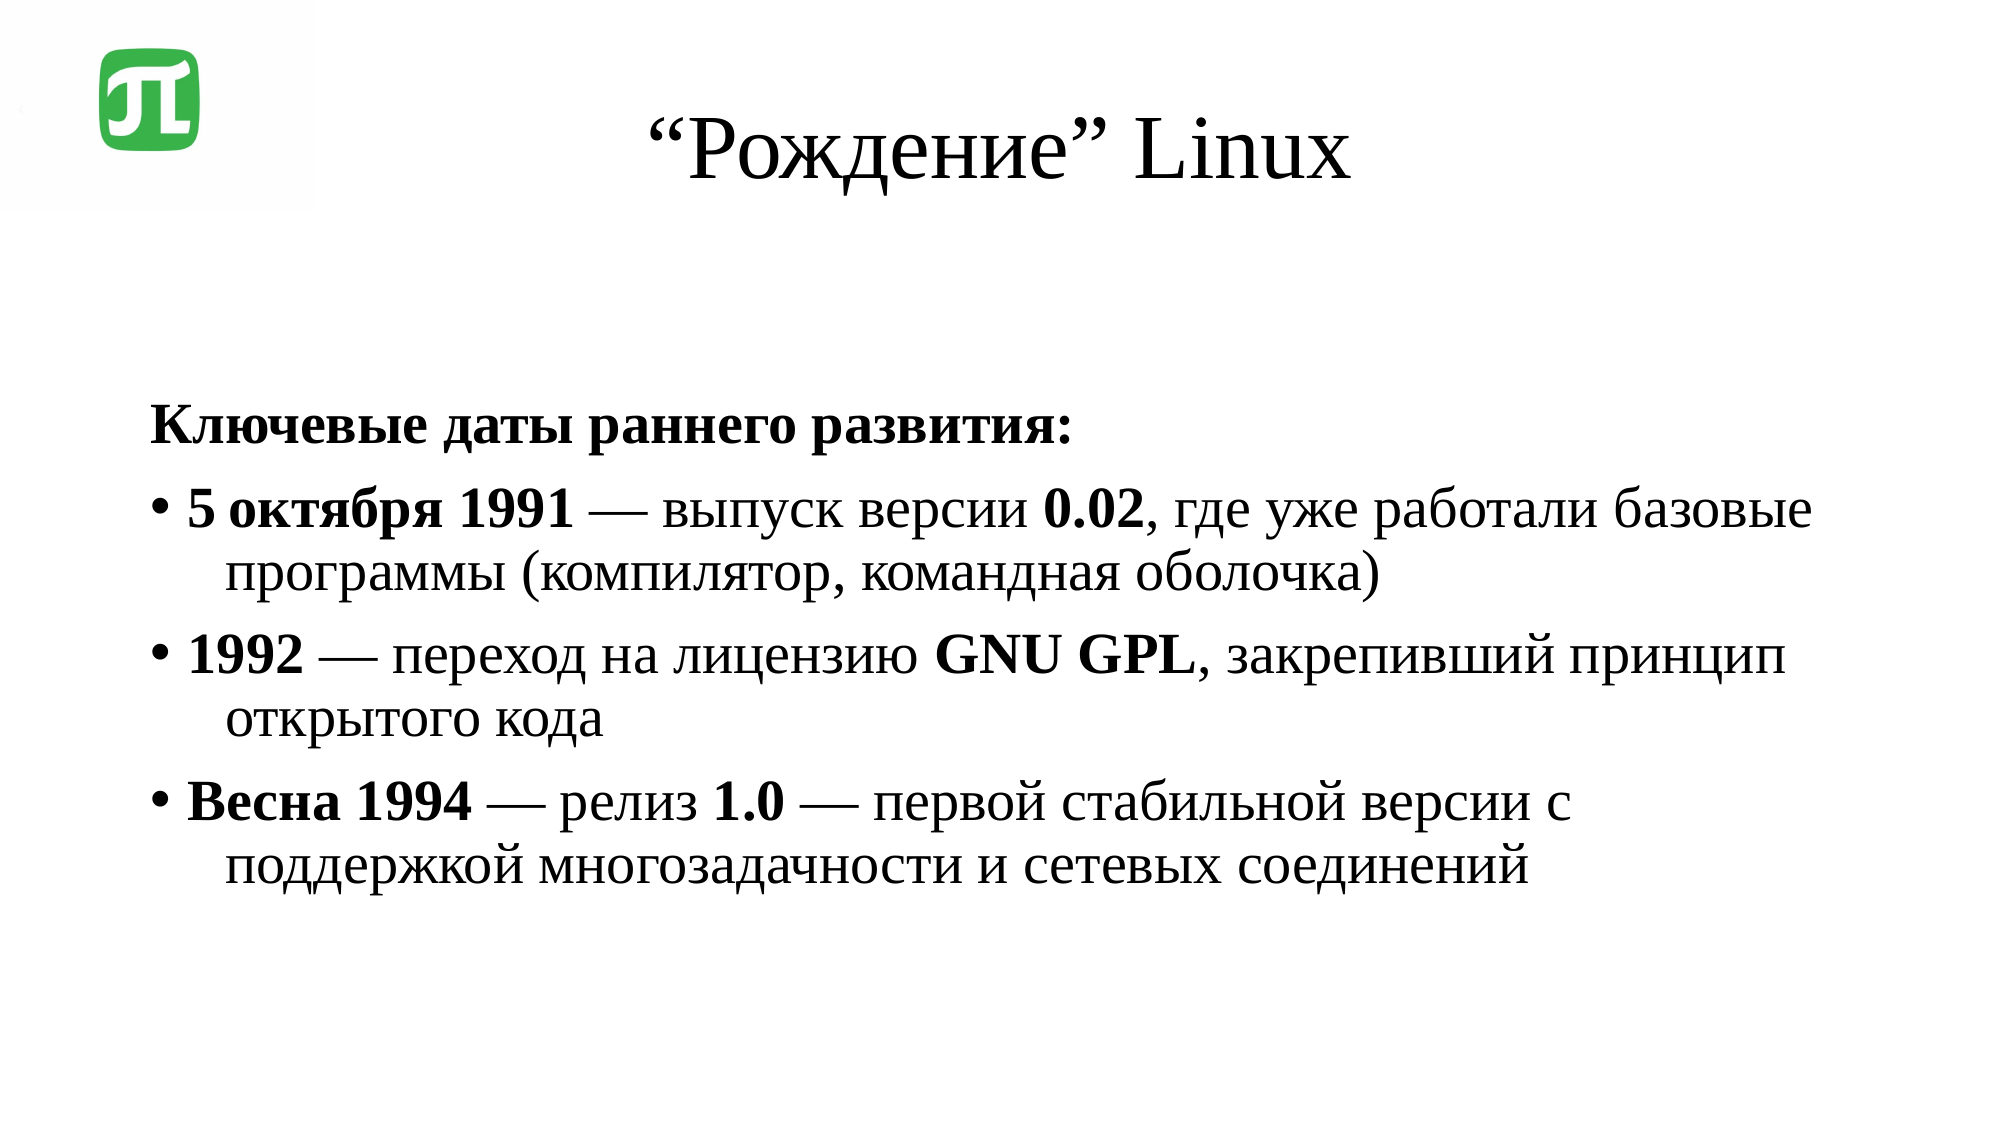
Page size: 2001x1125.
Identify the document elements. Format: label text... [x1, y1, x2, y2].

picture [0, 0, 315, 211]
title “Рождение” Linux [137, 40, 1863, 258]
list Ключевые даты раннего развития: 5 октября 1991 — выпуск версии 0.02, где уже работали базовые программы (компилятор, командная оболочка) 1992 — переход на лицензию GNU GPL, закрепивший принцип открытого кода Весна 1994 — релиз 1.0 — первой стабильной версии с поддержкой многозадачности и сетевых соединений [135, 295, 1861, 958]
